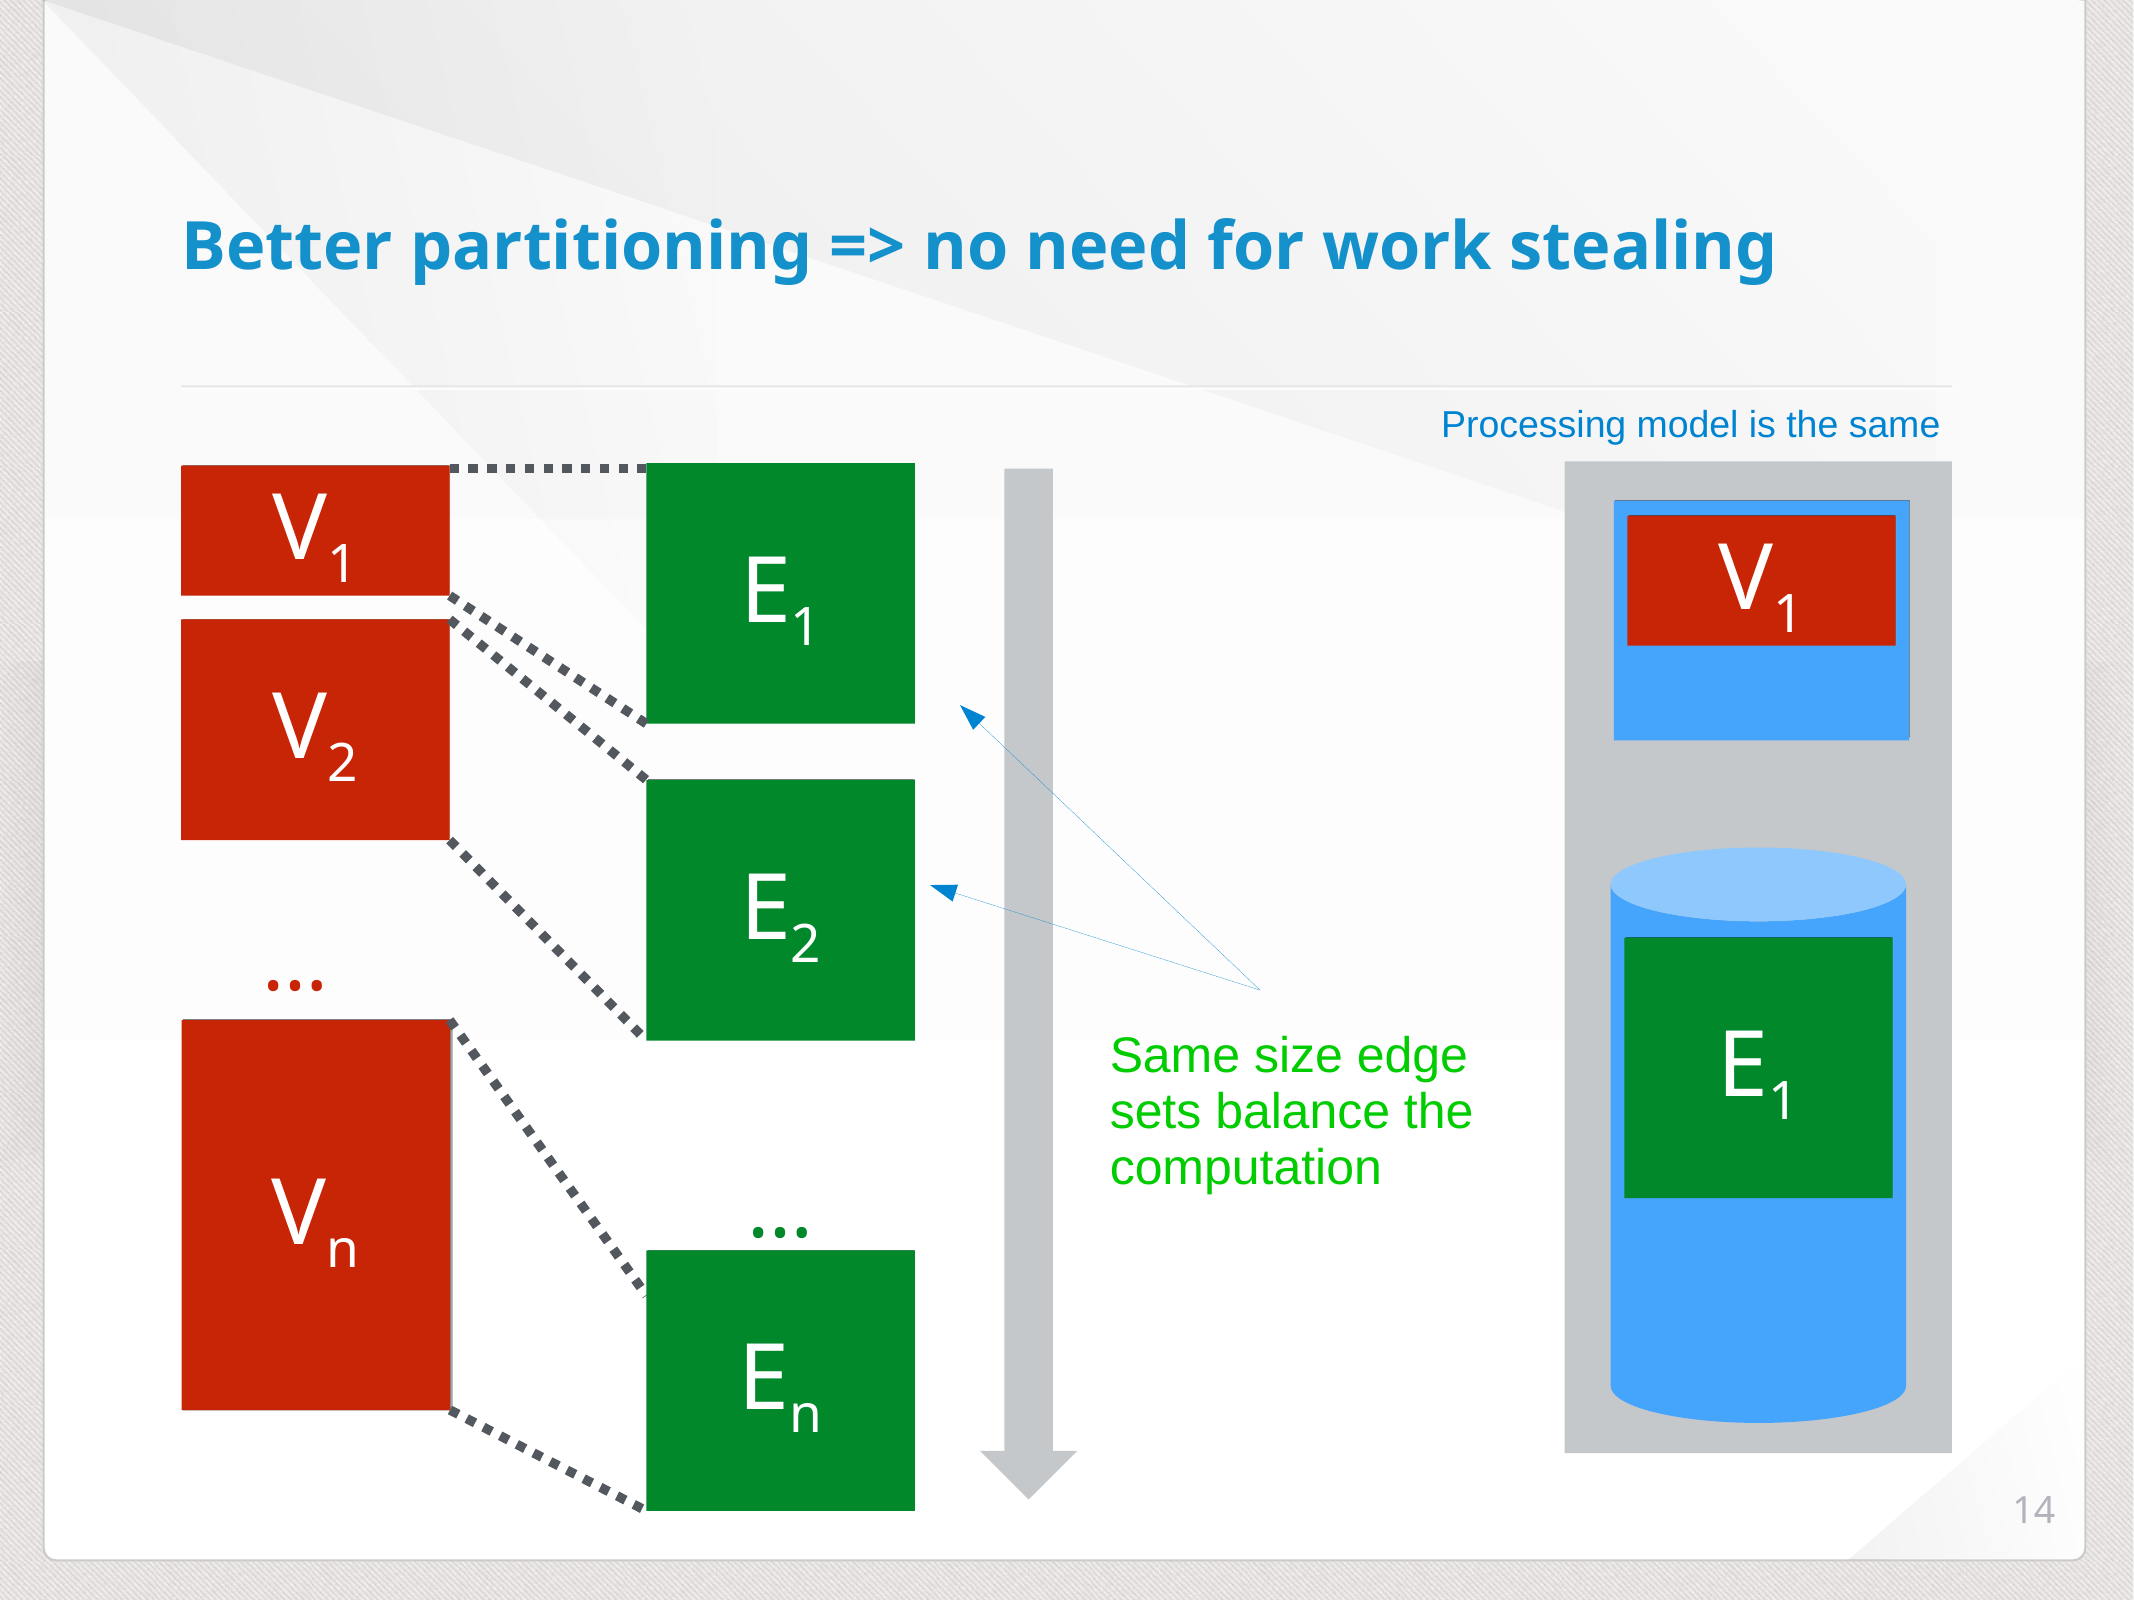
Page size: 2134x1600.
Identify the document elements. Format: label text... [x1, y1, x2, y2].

text_box Processing model is the same [1395, 354, 1996, 504]
text_box [1004, 468, 1053, 792]
text_box Same size edge sets balance the computation [1095, 1020, 1501, 1306]
text_box V1 [181, 465, 450, 596]
text_box E1 [1624, 937, 1893, 1199]
text_box [1564, 504, 1952, 1454]
text_box En [646, 1250, 915, 1511]
text_box … [739, 1125, 822, 1250]
text_box Vn [181, 1020, 451, 1411]
picture [0, 0, 2134, 1600]
text_box V2 [181, 619, 450, 841]
text_box E2 [646, 779, 915, 1041]
title Better partitioning => no need for work stealing [181, 145, 1953, 355]
text_box V1 [1627, 515, 1896, 646]
text_box [1004, 748, 1053, 923]
text_box E1 [646, 463, 915, 724]
text_box [980, 910, 1078, 1500]
slide_number <number> [1909, 1476, 2071, 1548]
text_box … [253, 878, 337, 1015]
